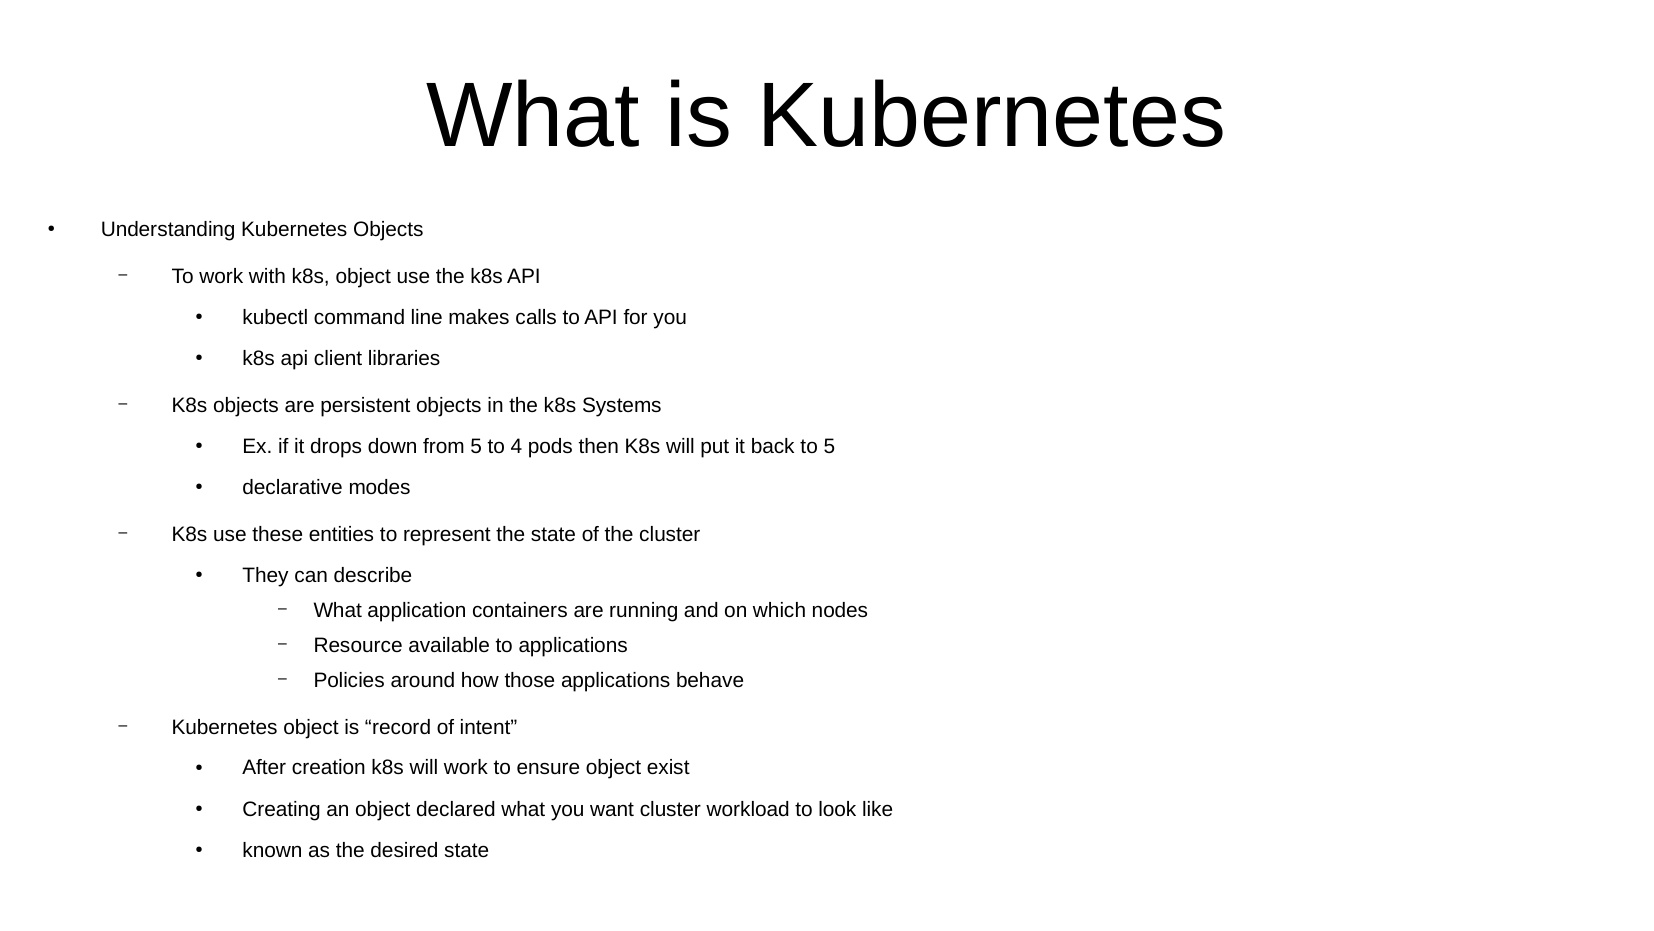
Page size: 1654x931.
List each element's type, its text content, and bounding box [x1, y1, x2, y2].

title What is Kubernetes [82, 37, 1571, 193]
list Understanding Kubernetes Objects To work with k8s, object use the k8s API kubectl command line makes calls to API for you k8s api client libraries K8s objects are persistent objects in the k8s Systems Ex. if it drops down from 5 to 4 pods then K8s will put it back to 5 declarative modes K8s use these entities to represent the state of the cluster They can describe What application containers are running and on which nodes Resource available to applications Policies around how those applications behave Kubernetes object is “record of intent” After creation k8s will work to ensure object exist Creating an object declared what you want cluster workload to look like known as the desired state [30, 217, 1571, 916]
